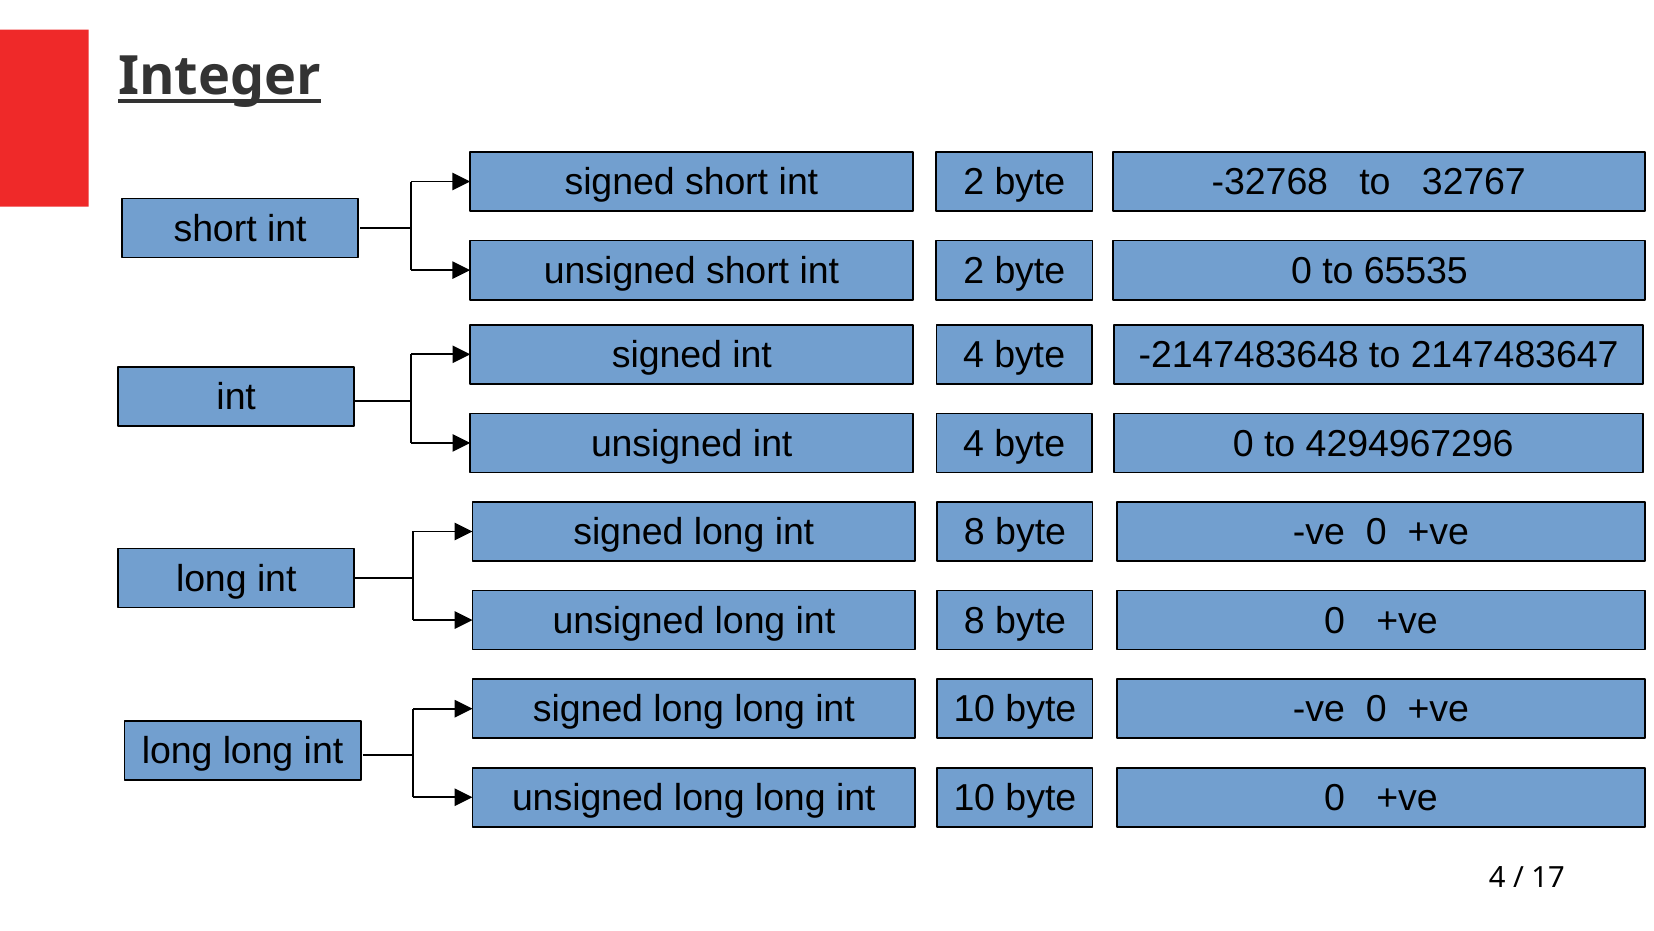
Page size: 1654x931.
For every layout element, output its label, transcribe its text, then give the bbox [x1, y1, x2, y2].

text_box unsigned long int [472, 590, 916, 650]
text_box short int [122, 198, 359, 258]
text_box signed int [470, 324, 914, 384]
text_box -2147483648 to 2147483647 [1114, 324, 1643, 384]
text_box -32768 to 32767 [1113, 152, 1646, 212]
text_box 0 +ve [1116, 767, 1646, 827]
text_box unsigned short int [470, 240, 913, 300]
text_box 0 +ve [1116, 590, 1646, 650]
text_box 8 byte [937, 501, 1093, 562]
text_box 4 byte [936, 324, 1092, 384]
text_box 4 byte [936, 413, 1092, 473]
text_box unsigned int [470, 413, 914, 473]
text_box 8 byte [937, 590, 1093, 650]
text_box int [118, 366, 355, 427]
text_box 2 byte [936, 240, 1093, 300]
text_box 10 byte [937, 767, 1093, 827]
text_box 0 to 65535 [1113, 240, 1646, 300]
text_box signed long long int [472, 679, 916, 739]
text_box 0 to 4294967296 [1114, 413, 1643, 473]
text_box long int [118, 548, 355, 608]
text_box 2 byte [936, 152, 1093, 212]
text_box signed long int [472, 501, 916, 562]
title Integer [118, 29, 1595, 119]
text_box signed short int [470, 152, 913, 212]
text_box -ve 0 +ve [1116, 679, 1646, 739]
text_box -ve 0 +ve [1116, 501, 1646, 562]
text_box 10 byte [937, 679, 1093, 739]
text_box unsigned long long int [472, 767, 916, 827]
text_box long long int [124, 721, 361, 781]
